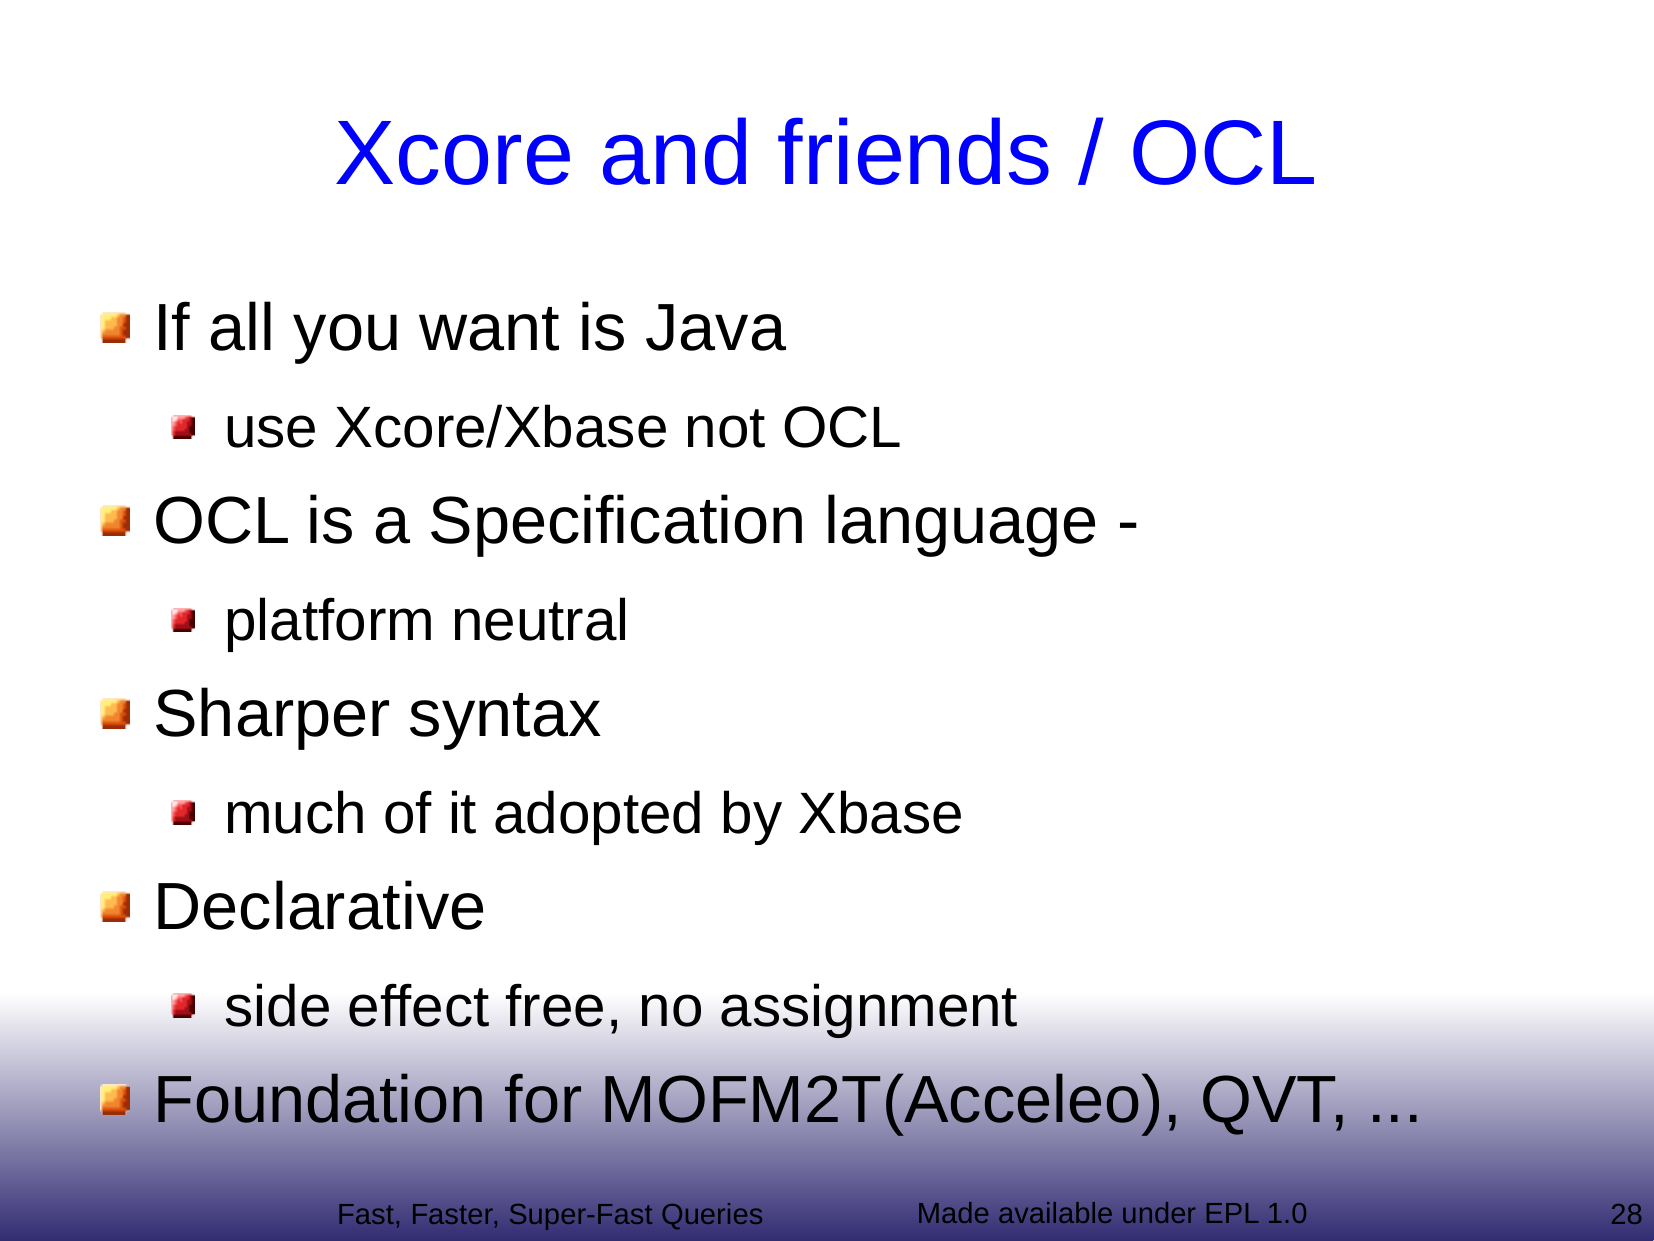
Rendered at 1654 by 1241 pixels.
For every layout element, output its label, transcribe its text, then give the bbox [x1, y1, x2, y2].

list If all you want is Java use Xcore/Xbase not OCL OCL is a Specification language - platform neutral Sharper syntax much of it adopted by Xbase Declarative side effect free, no assignment Foundation for MOFM2T(Acceleo), QVT, ... [82, 290, 1571, 1136]
title Xcore and friends / OCL [82, 49, 1571, 257]
